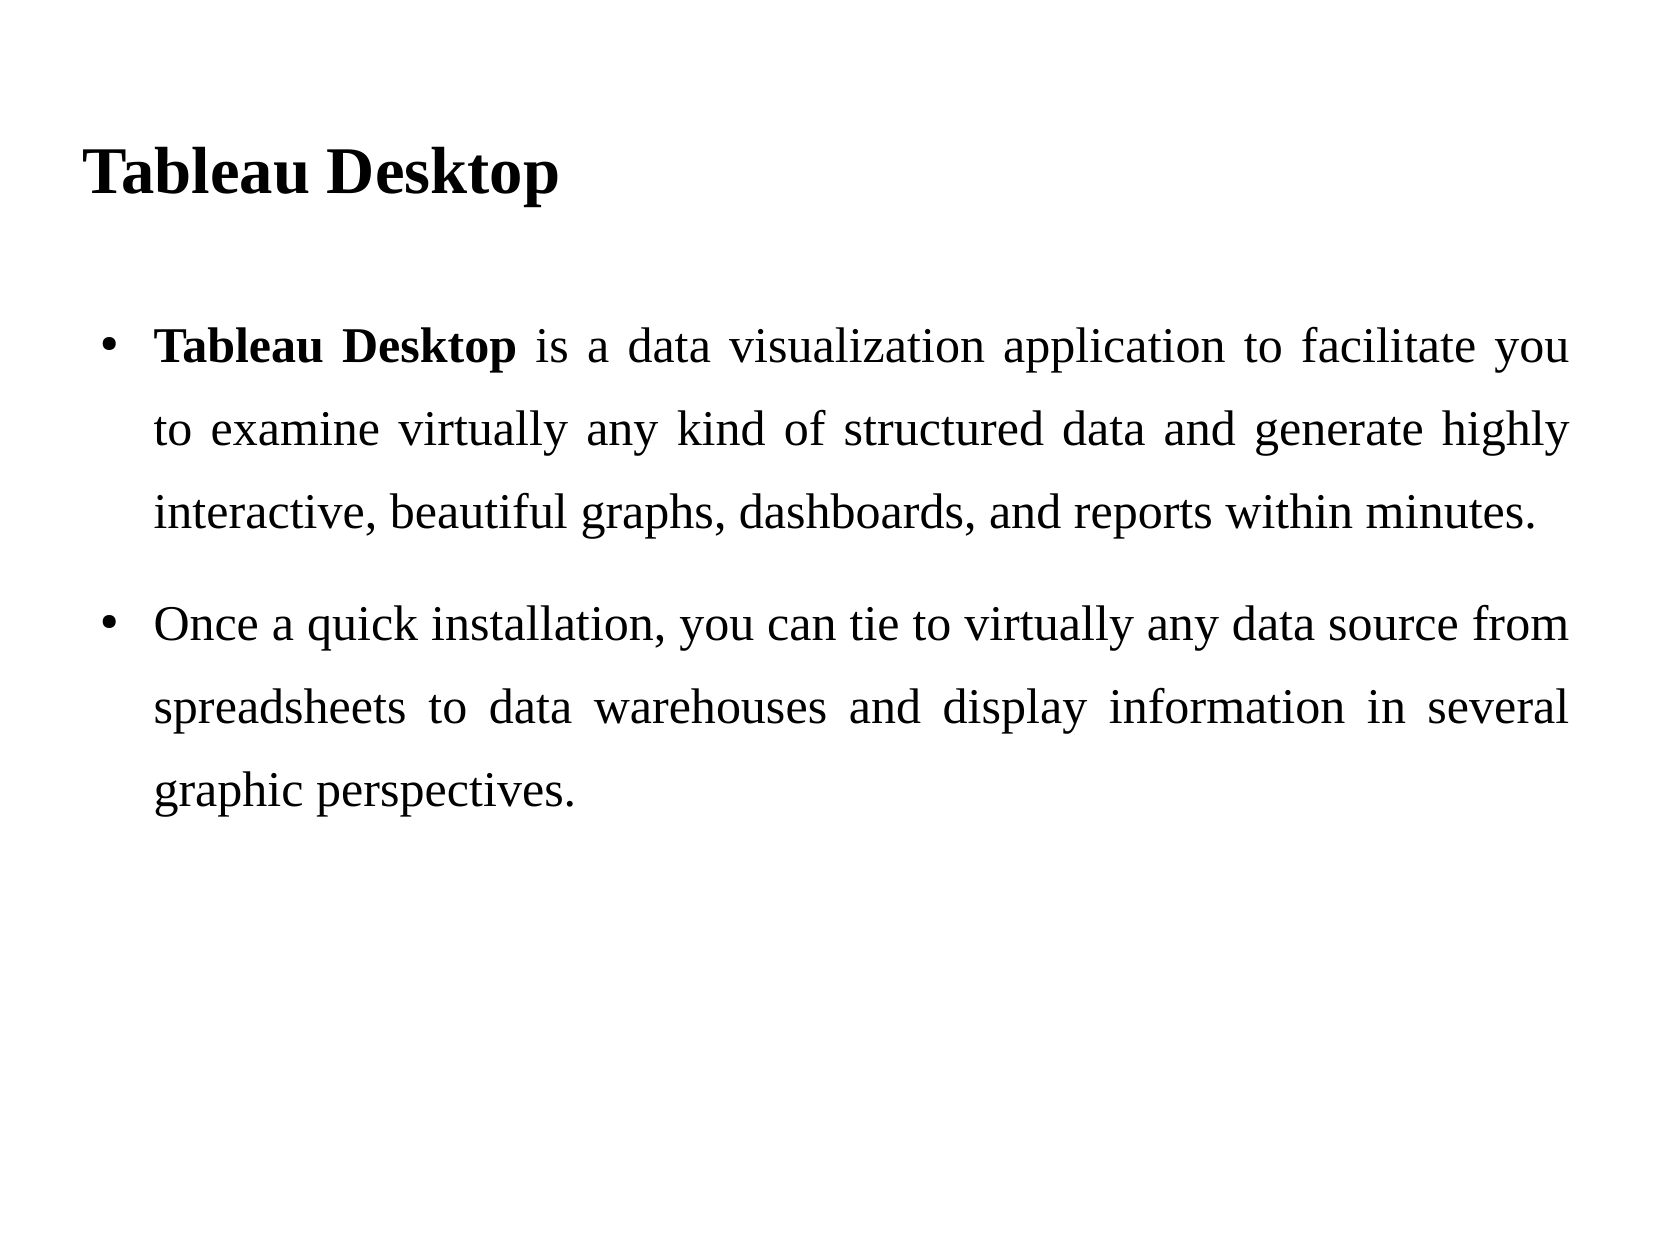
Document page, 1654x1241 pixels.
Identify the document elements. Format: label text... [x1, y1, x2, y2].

list Tableau Desktop is a data visualization application to facilitate you to examine virtually any kind of structured data and generate highly interactive, beautiful graphs, dashboards, and reports within minutes. Once a quick installation, you can tie to virtually any data source from spreadsheets to data warehouses and display information in several graphic perspectives. [82, 290, 1571, 1010]
title Tableau Desktop [82, 49, 1571, 257]
